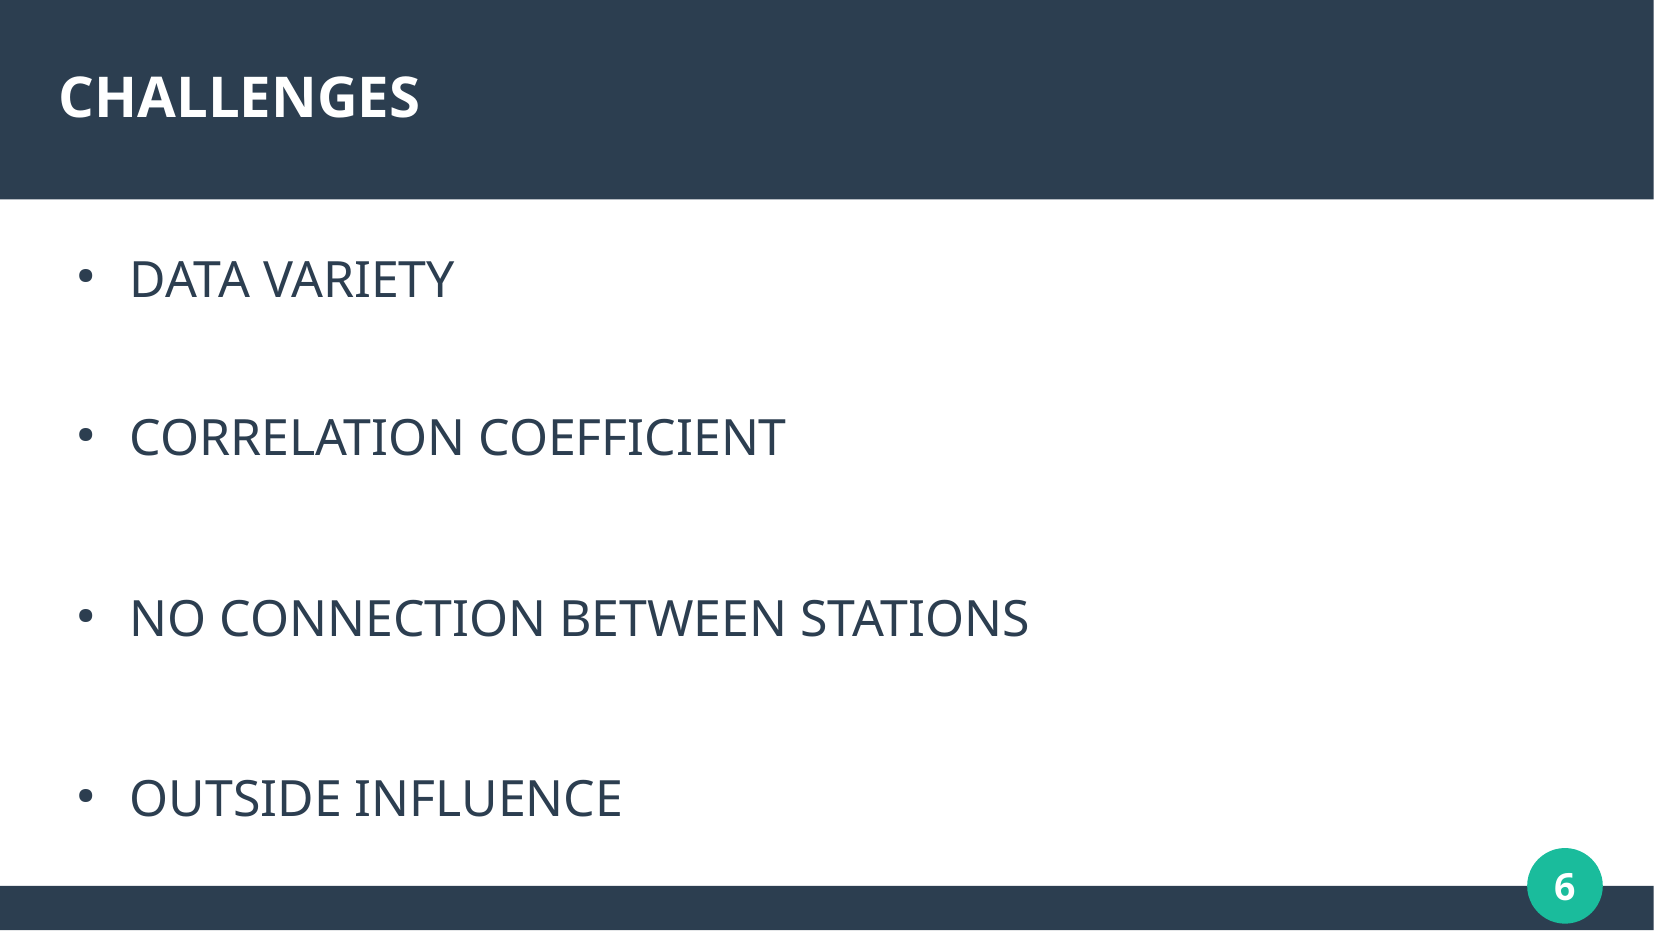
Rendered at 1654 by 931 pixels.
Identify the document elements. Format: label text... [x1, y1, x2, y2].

list DATA VARIETY CORRELATION COEFFICIENT NO CONNECTION BETWEEN STATIONS OUTSIDE INFLUENCE [59, 243, 1595, 864]
title CHALLENGES [59, 37, 1595, 156]
